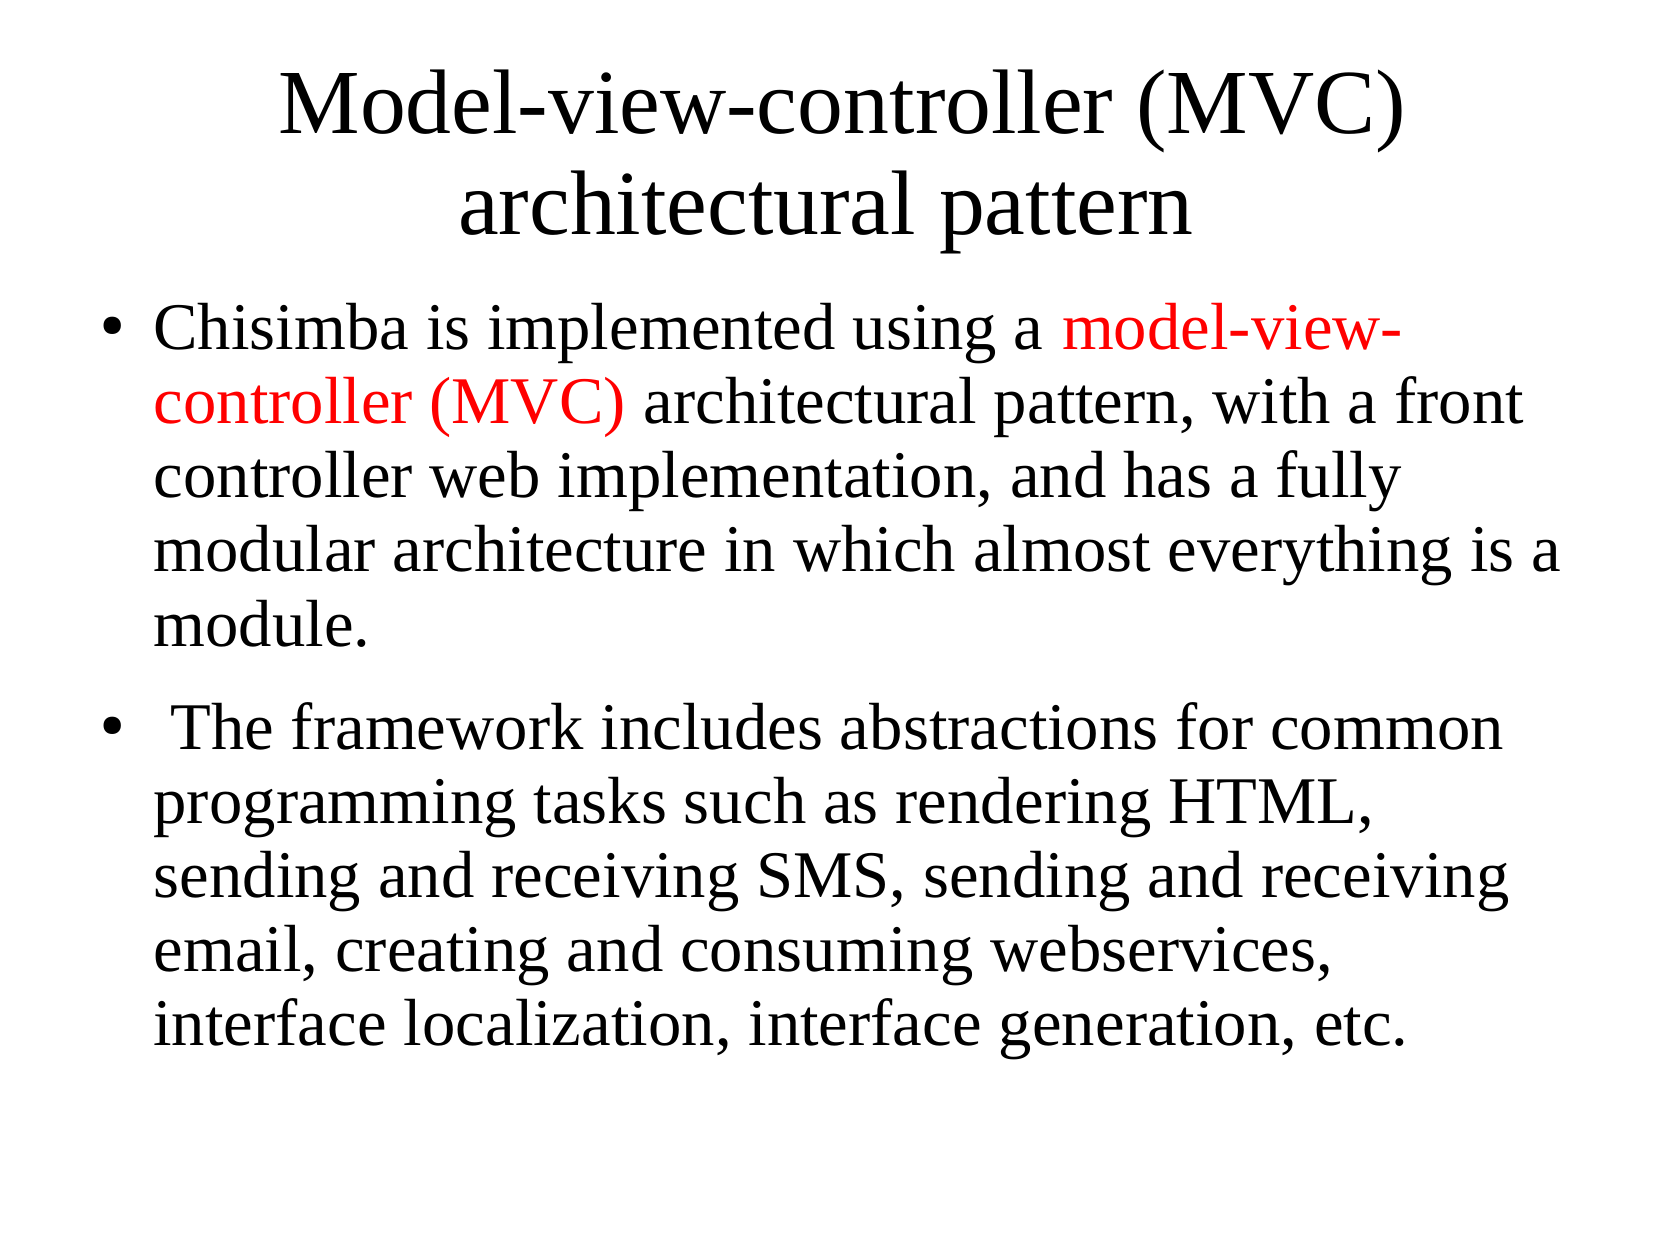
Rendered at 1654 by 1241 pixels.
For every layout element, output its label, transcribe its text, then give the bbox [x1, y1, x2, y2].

title Model-view-controller (MVC) architectural pattern [82, 51, 1571, 255]
list Chisimba is implemented using a model-view-controller (MVC) architectural pattern, with a front controller web implementation, and has a fully modular architecture in which almost everything is a module. The framework includes abstractions for common programming tasks such as rendering HTML, sending and receiving SMS, sending and receiving email, creating and consuming webservices, interface localization, interface generation, etc. [82, 290, 1571, 1109]
